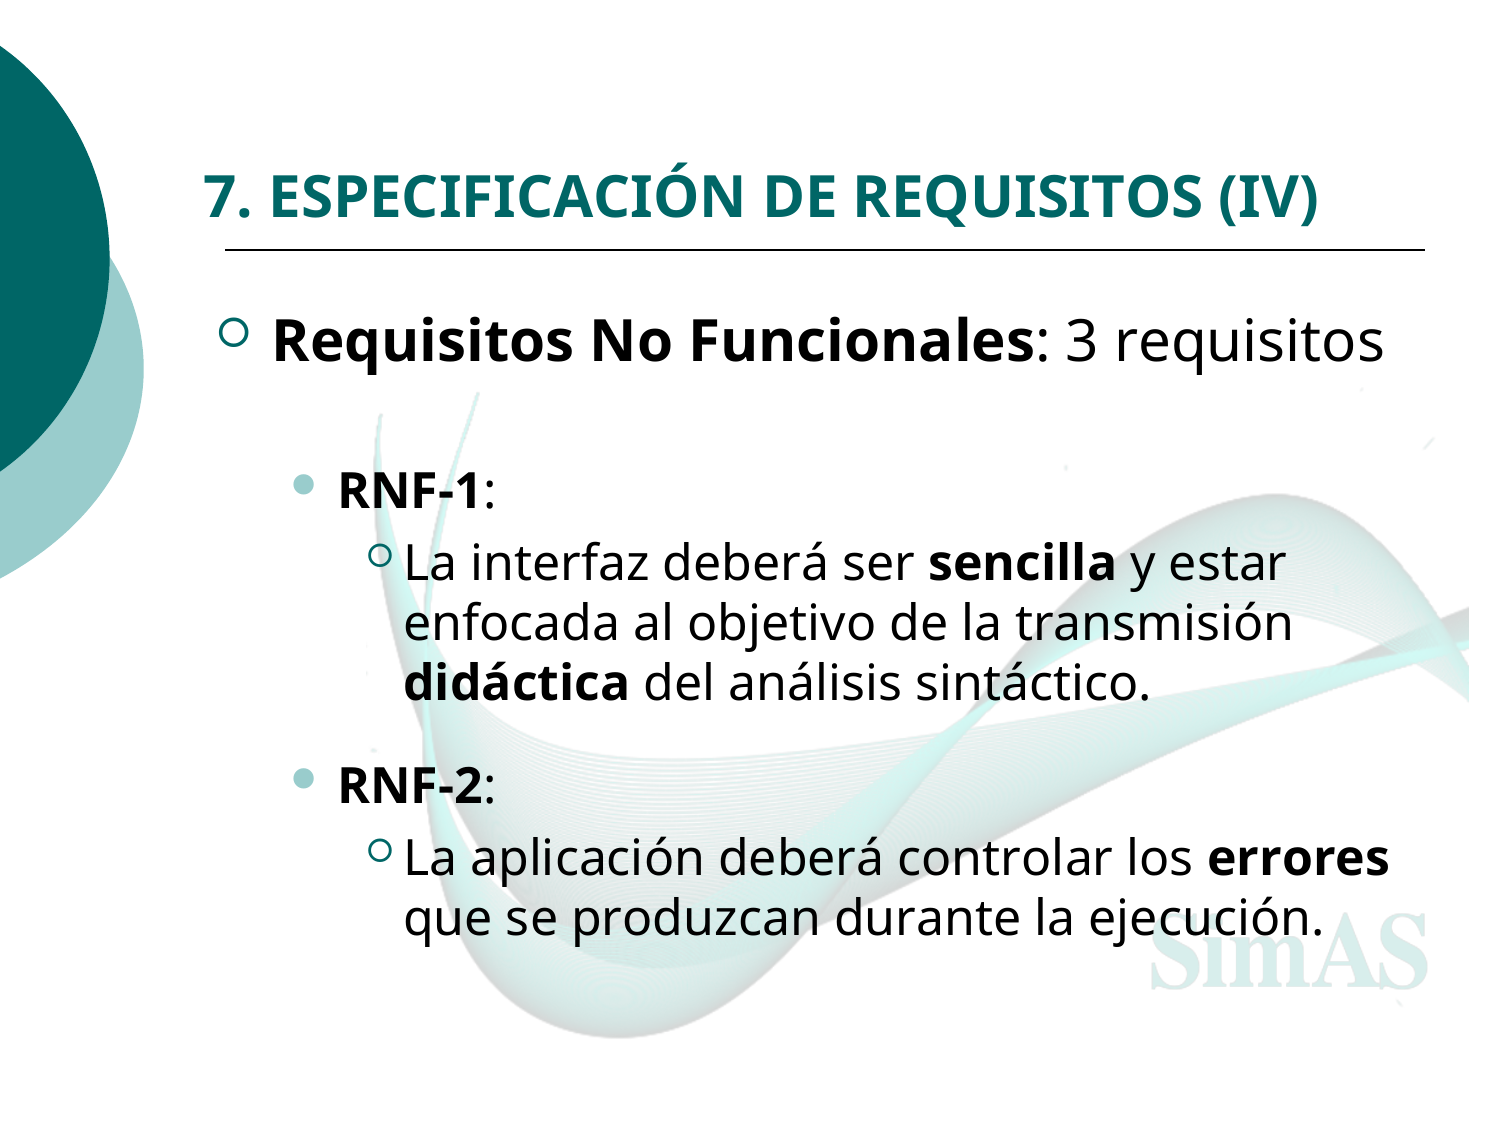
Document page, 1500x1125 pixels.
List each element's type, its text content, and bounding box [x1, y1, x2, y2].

list Requisitos No Funcionales: 3 requisitos RNF-1: La interfaz deberá ser sencilla y estar enfocada al objetivo de la transmisión didáctica del análisis sintáctico. RNF-2: La aplicación deberá controlar los errores que se produzcan durante la ejecución. [200, 295, 1430, 1114]
title 7. ESPECIFICACIÓN DE REQUISITOS (IV) [188, 49, 1500, 237]
